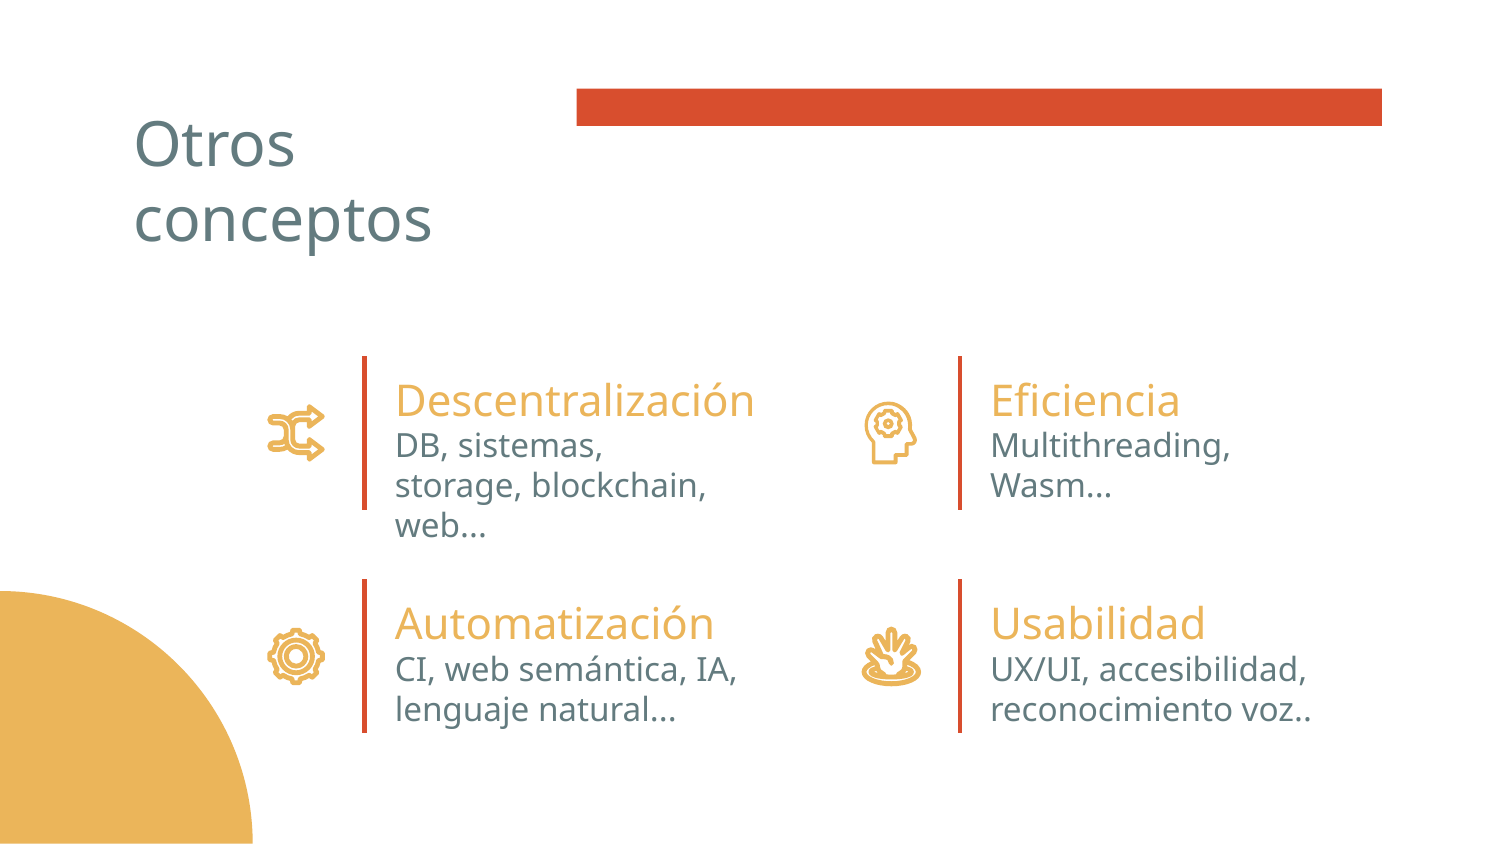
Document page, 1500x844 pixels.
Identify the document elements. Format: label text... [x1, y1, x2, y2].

subtitle Multithreading, Wasm... [975, 413, 1350, 504]
subtitle Usabilidad [975, 580, 1350, 637]
text_box [862, 627, 921, 686]
text_box [958, 579, 962, 733]
text_box [268, 628, 325, 685]
subtitle UX/UI, accesibilidad, reconocimiento voz.. [975, 632, 1385, 727]
title Otros conceptos [118, 88, 609, 183]
subtitle CI, web semántica, IA, lenguaje natural... [379, 637, 755, 727]
text_box [864, 401, 917, 465]
text_box [268, 405, 324, 461]
text_box [958, 356, 962, 510]
text_box [362, 356, 367, 510]
subtitle DB, sistemas, storage, blockchain, web... [379, 413, 755, 504]
text_box [362, 579, 367, 733]
subtitle Descentralización [379, 357, 775, 413]
subtitle Eficiencia [975, 357, 1350, 413]
subtitle Automatización [379, 580, 755, 637]
